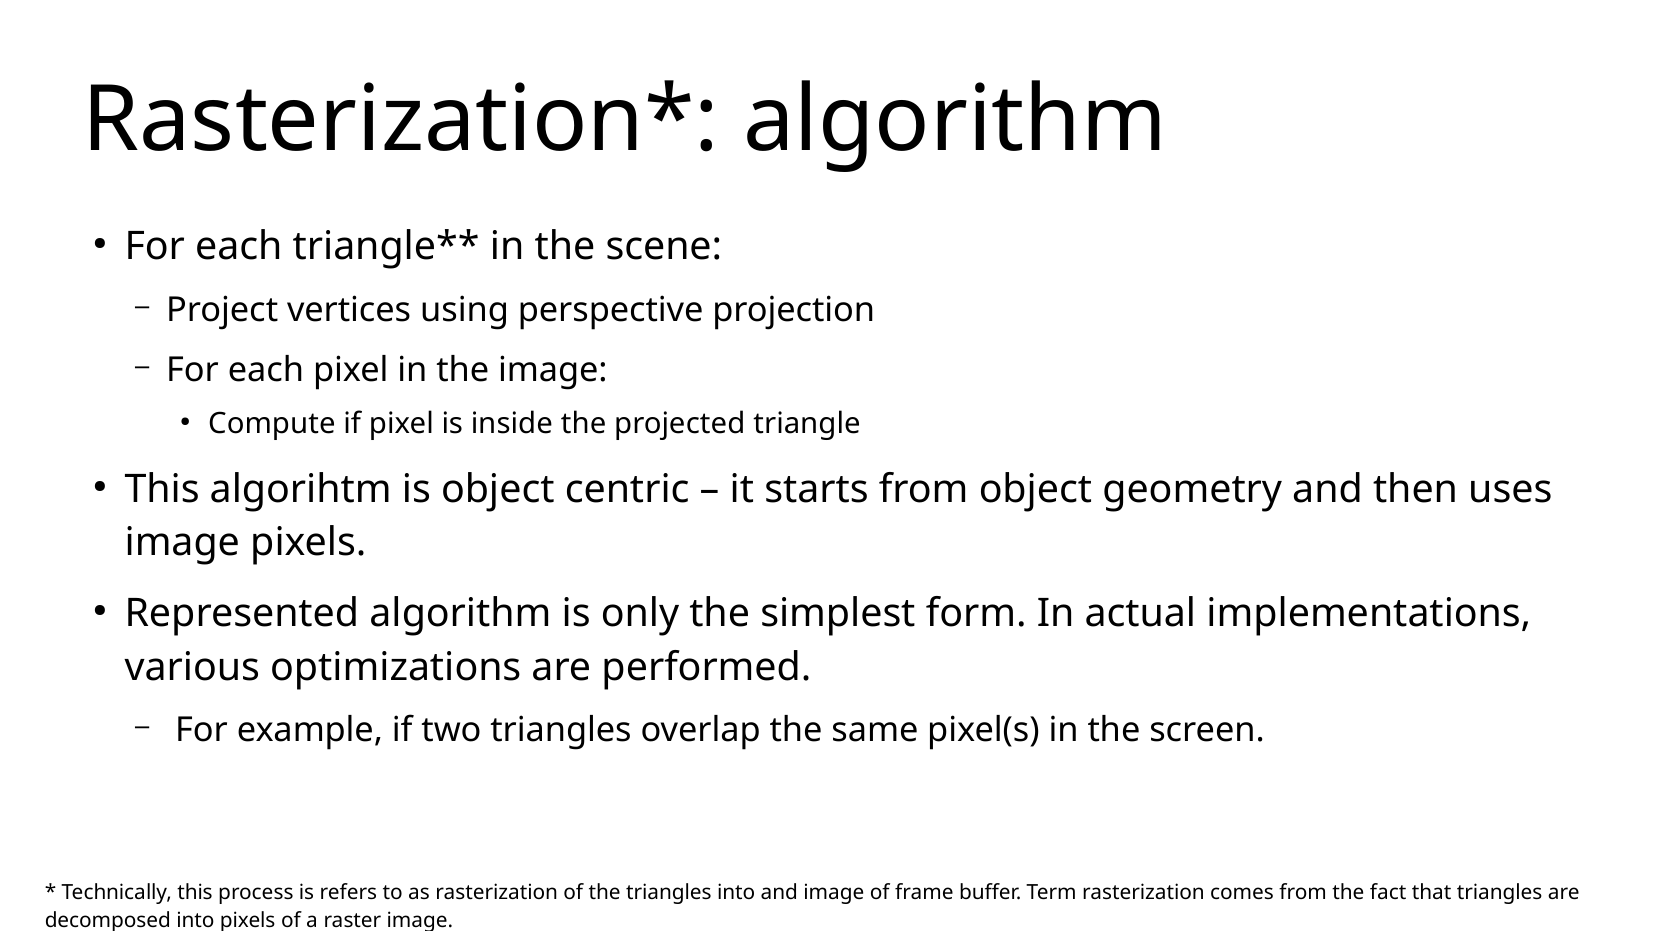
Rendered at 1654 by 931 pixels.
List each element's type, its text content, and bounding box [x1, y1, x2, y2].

title Rasterization*: algorithm [82, 37, 1571, 193]
text_box * Technically, this process is refers to as rasterization of the triangles into and image of frame buffer. Term rasterization comes from the fact that triangles are decomposed into pixels of a raster image. ** For developing the intuition; in production, it is often that portion of scene contains millions of triangles. [30, 870, 1636, 931]
list For each triangle** in the scene: Project vertices using perspective projection For each pixel in the image: Compute if pixel is inside the projected triangle This algorihtm is object centric – it starts from object geometry and then uses image pixels. Represented algorithm is only the simplest form. In actual implementations, various optimizations are performed. For example, if two triangles overlap the same pixel(s) in the screen. [82, 217, 1571, 758]
